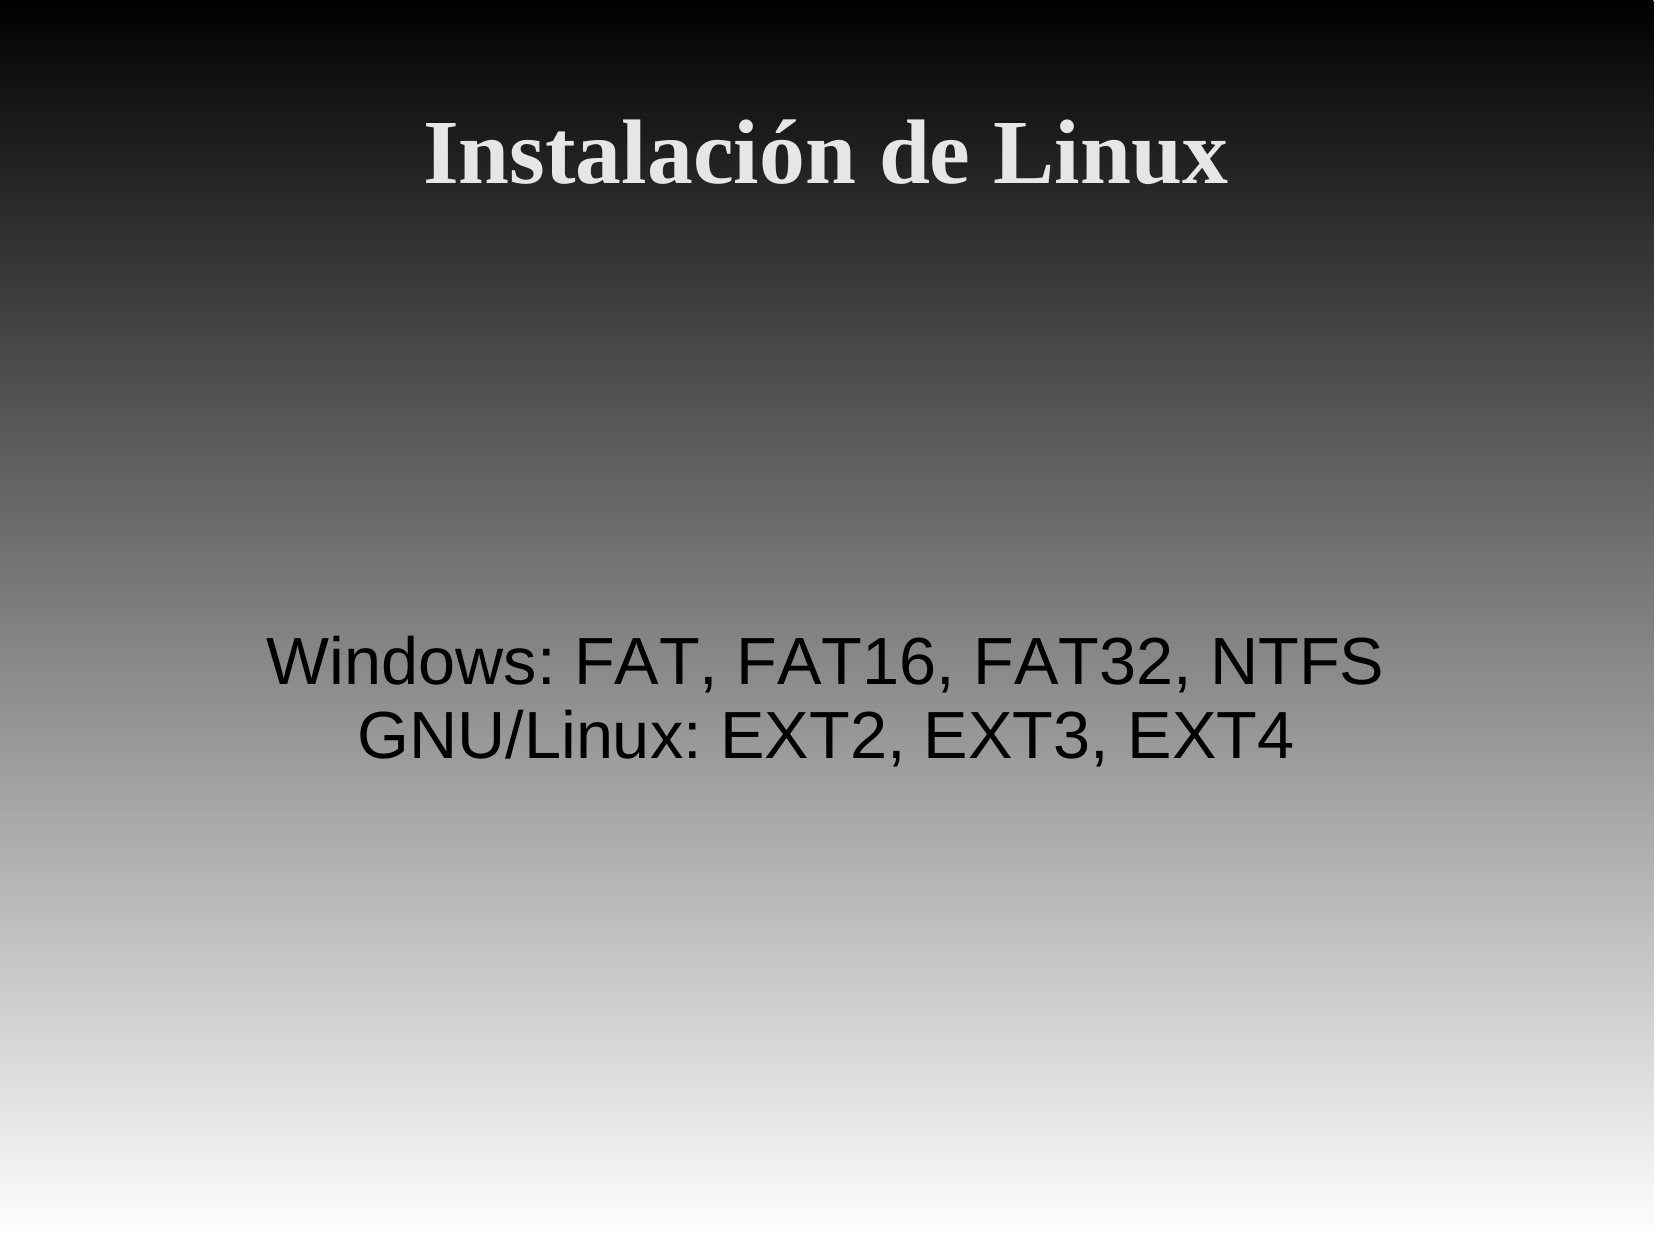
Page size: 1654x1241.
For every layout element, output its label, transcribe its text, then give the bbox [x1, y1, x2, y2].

subtitle Windows: FAT, FAT16, FAT32, NTFS GNU/Linux: EXT2, EXT3, EXT4 [82, 297, 1571, 1102]
title Instalación de Linux [82, 56, 1571, 249]
